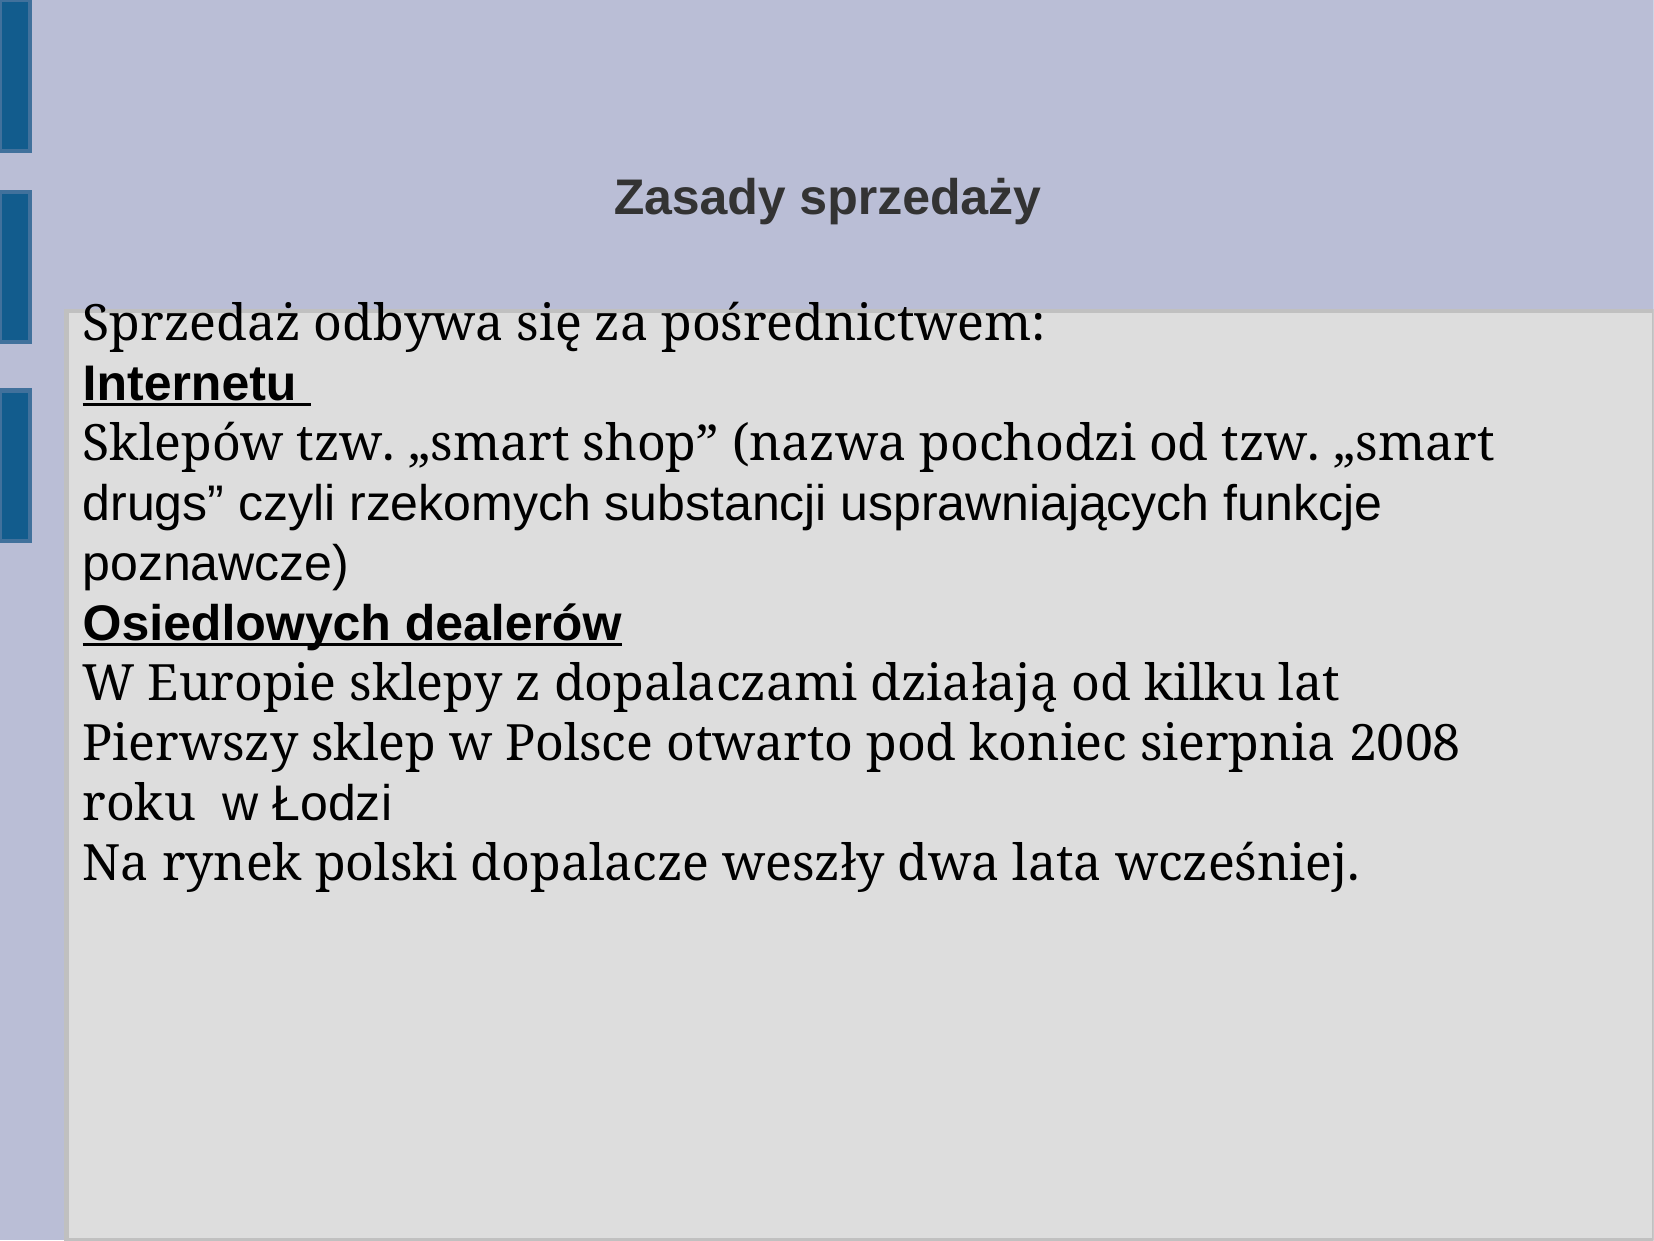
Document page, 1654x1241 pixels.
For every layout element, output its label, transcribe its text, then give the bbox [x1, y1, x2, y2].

list Sprzedaż odbywa się za pośrednictwem: Internetu Sklepów tzw. „smart shop” (nazwa pochodzi od tzw. „smart drugs” czyli rzekomych substancji usprawniających funkcje poznawcze) Osiedlowych dealerów W Europie sklepy z dopalaczami działają od kilku lat Pierwszy sklep w Polsce otwarto pod koniec sierpnia 2008 roku w Łodzi Na rynek polski dopalacze weszły dwa lata wcześniej. [82, 290, 1571, 1137]
title Zasady sprzedaży [121, 91, 1534, 290]
